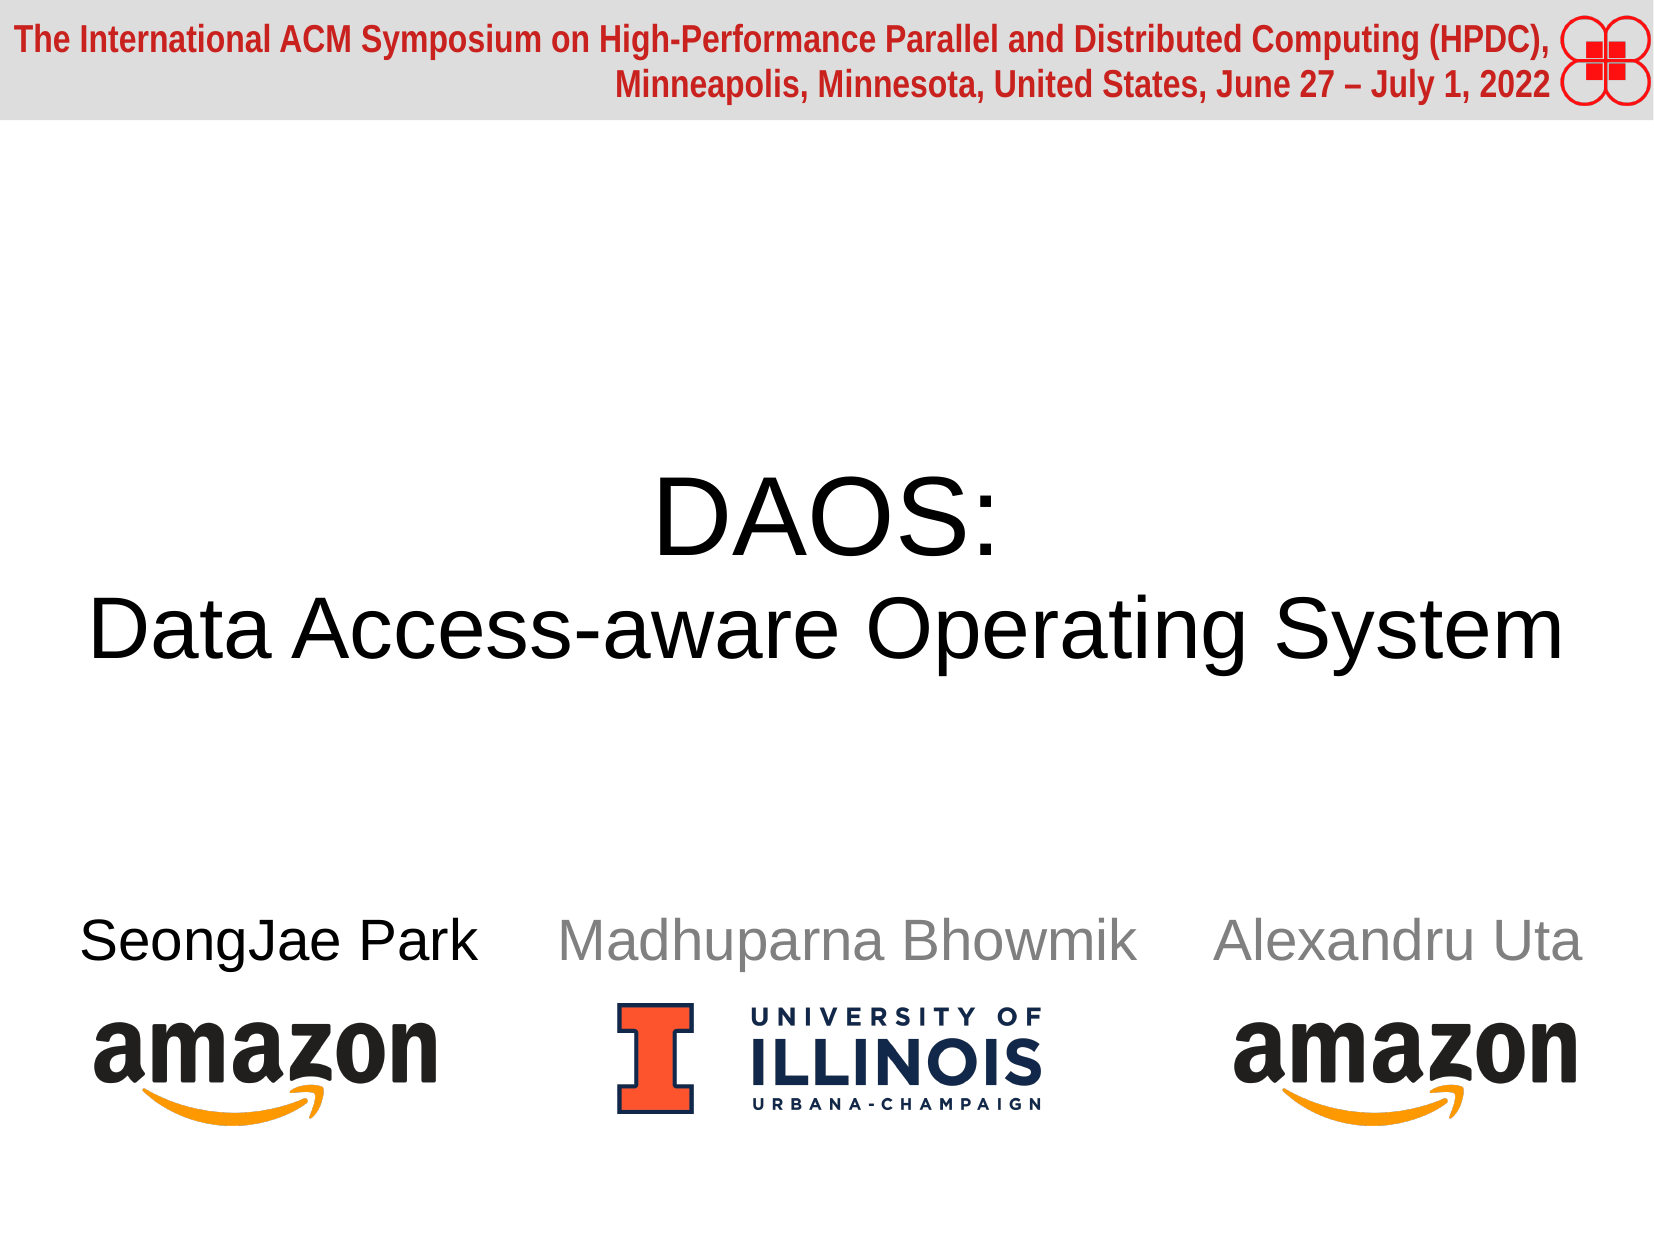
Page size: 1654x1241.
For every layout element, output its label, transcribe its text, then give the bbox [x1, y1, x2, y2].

text_box Madhuparna Bhowmik [543, 900, 1154, 980]
subtitle DAOS: Data Access-aware Operating System [82, 145, 1571, 1023]
picture [617, 1003, 1041, 1114]
picture [94, 1022, 436, 1126]
text_box The International ACM Symposium on High-Performance Parallel and Distributed Computing (HPDC), Minneapolis, Minnesota, United States, June 27 – July 1, 2022 [0, 9, 1566, 121]
picture [1560, 15, 1651, 106]
text_box SeongJae Park [64, 900, 494, 980]
picture [1234, 1022, 1576, 1126]
text_box Alexandru Uta [1198, 900, 1599, 980]
text_box [0, 0, 1654, 121]
